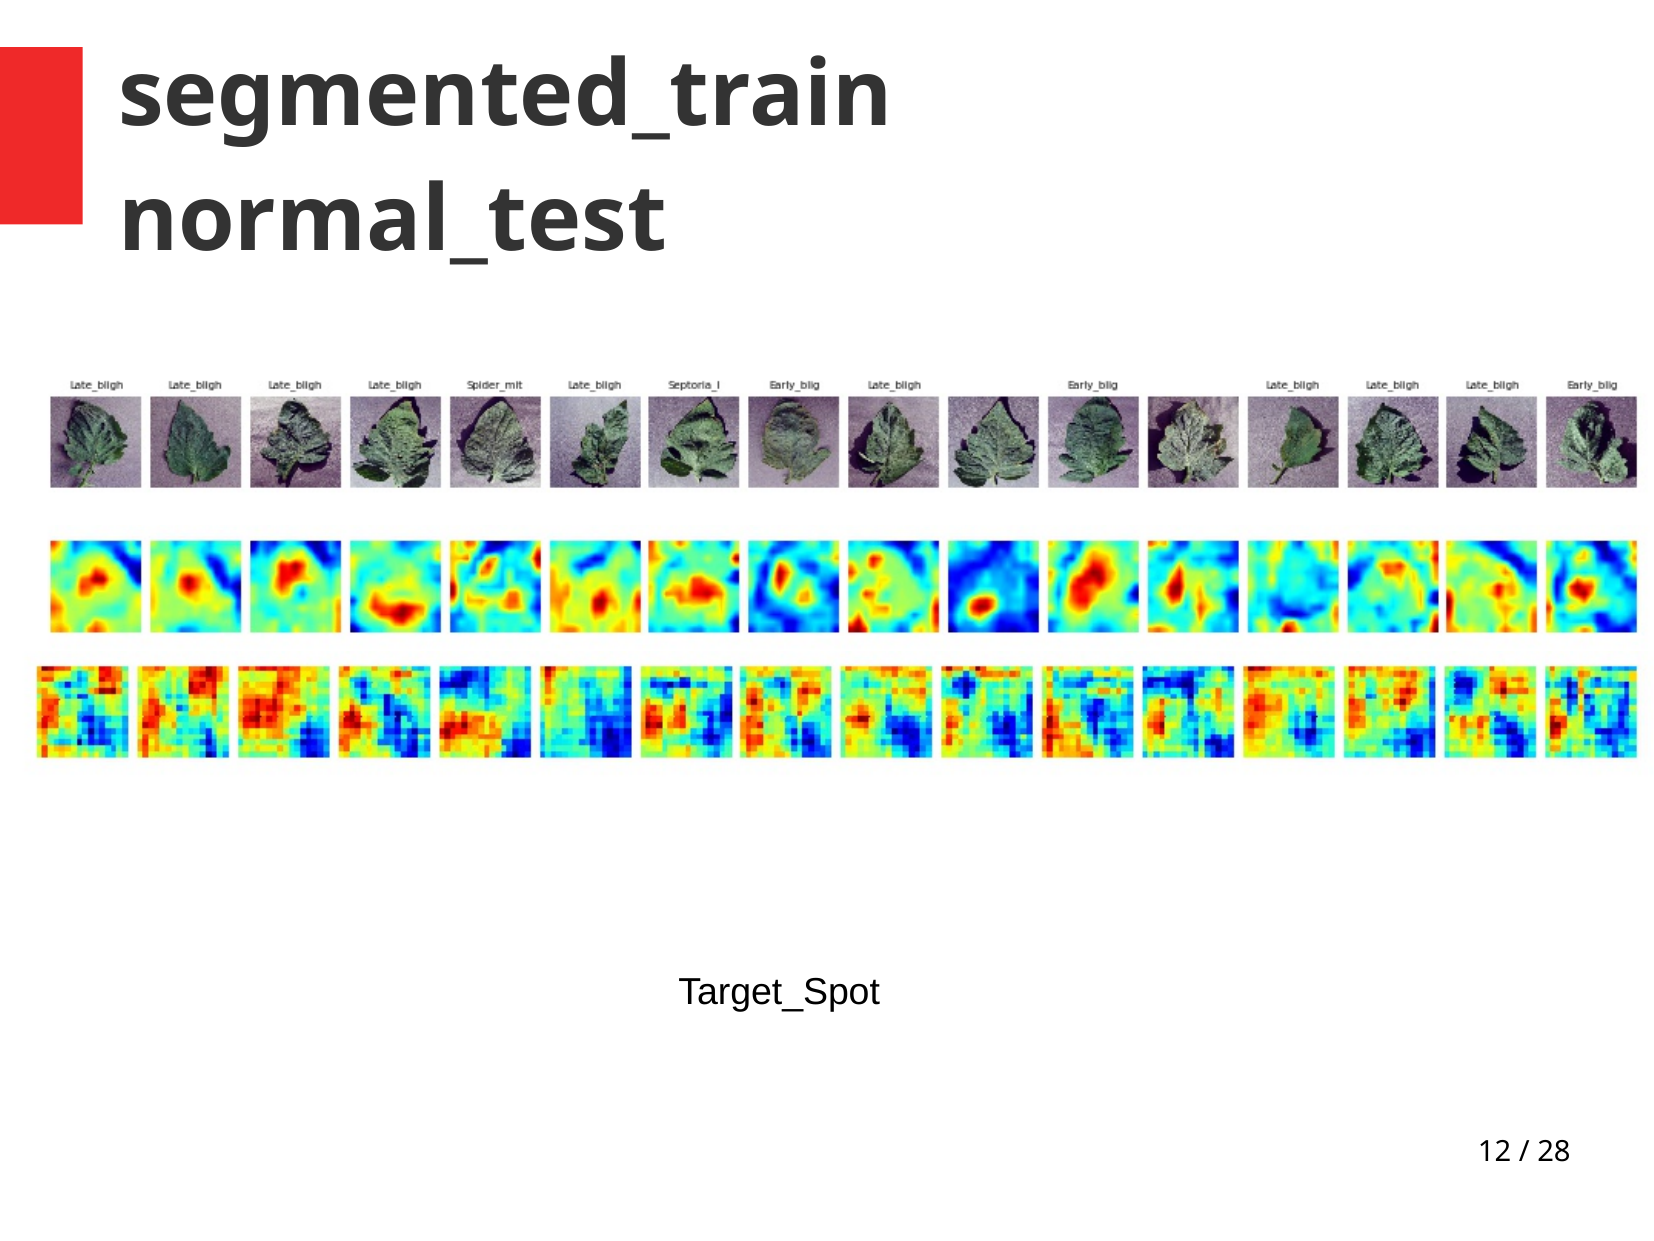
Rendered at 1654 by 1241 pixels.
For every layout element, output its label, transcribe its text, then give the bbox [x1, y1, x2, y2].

picture [0, 369, 1654, 796]
text_box Target_Spot [663, 963, 1006, 1021]
title segmented_train normal_test [118, 45, 1571, 260]
